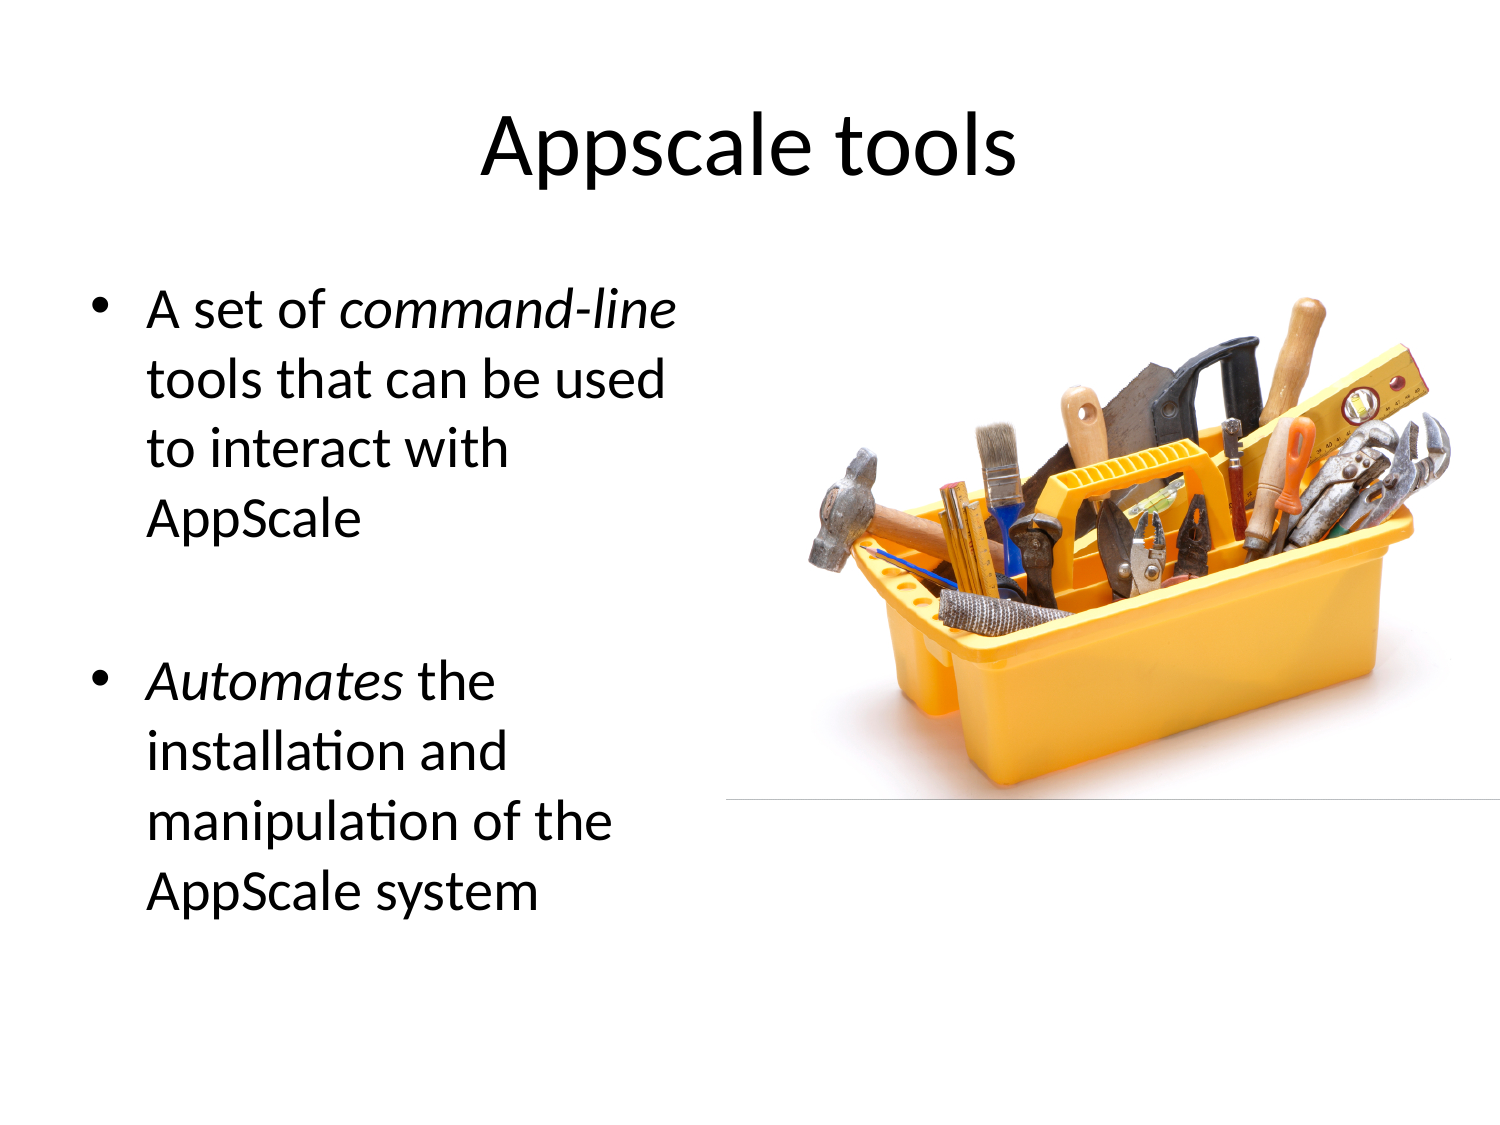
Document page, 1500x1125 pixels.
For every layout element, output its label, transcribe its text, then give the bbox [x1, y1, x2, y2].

picture [726, 287, 1500, 800]
title Appscale tools [75, 45, 1425, 233]
list A set of command-line tools that can be used to interact with AppScale Automates the installation and manipulation of the AppScale system [75, 262, 700, 1005]
